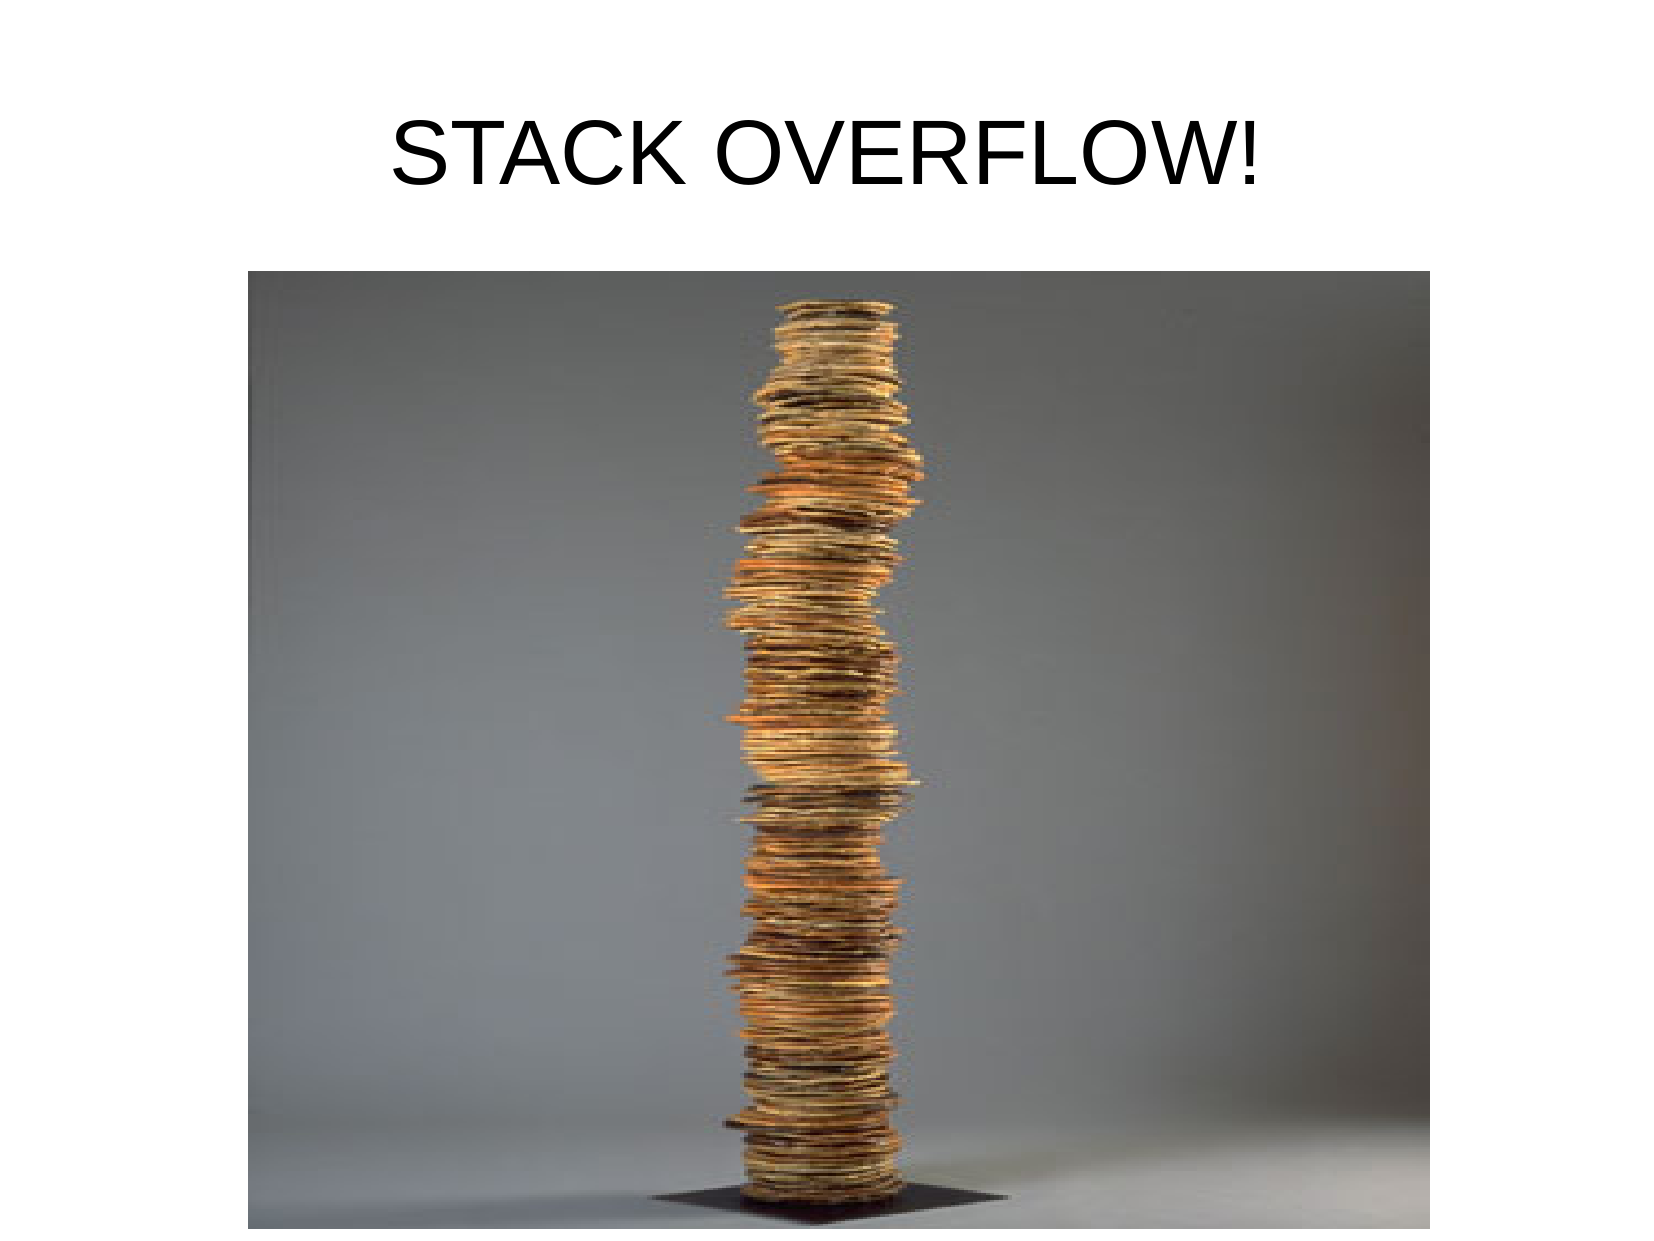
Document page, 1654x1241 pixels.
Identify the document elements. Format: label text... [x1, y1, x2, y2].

title STACK OVERFLOW! [82, 49, 1571, 257]
picture [248, 271, 1430, 1229]
